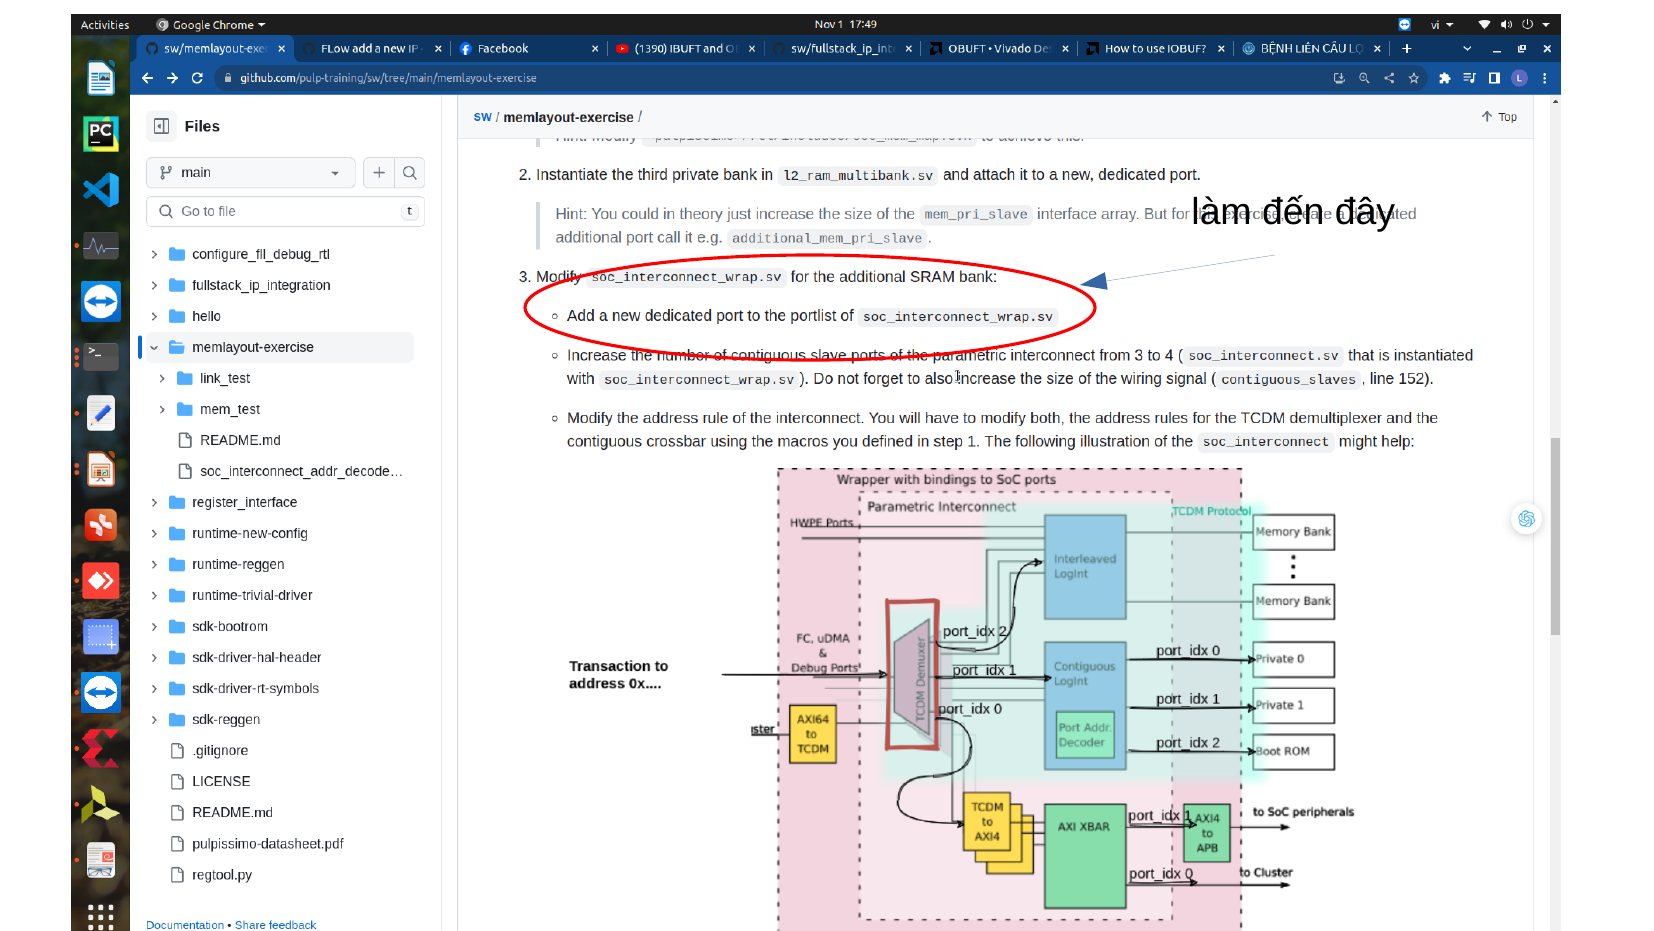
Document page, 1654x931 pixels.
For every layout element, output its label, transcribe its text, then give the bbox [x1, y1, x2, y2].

picture [71, 14, 1561, 931]
text_box làm đến đây [1176, 183, 1411, 241]
